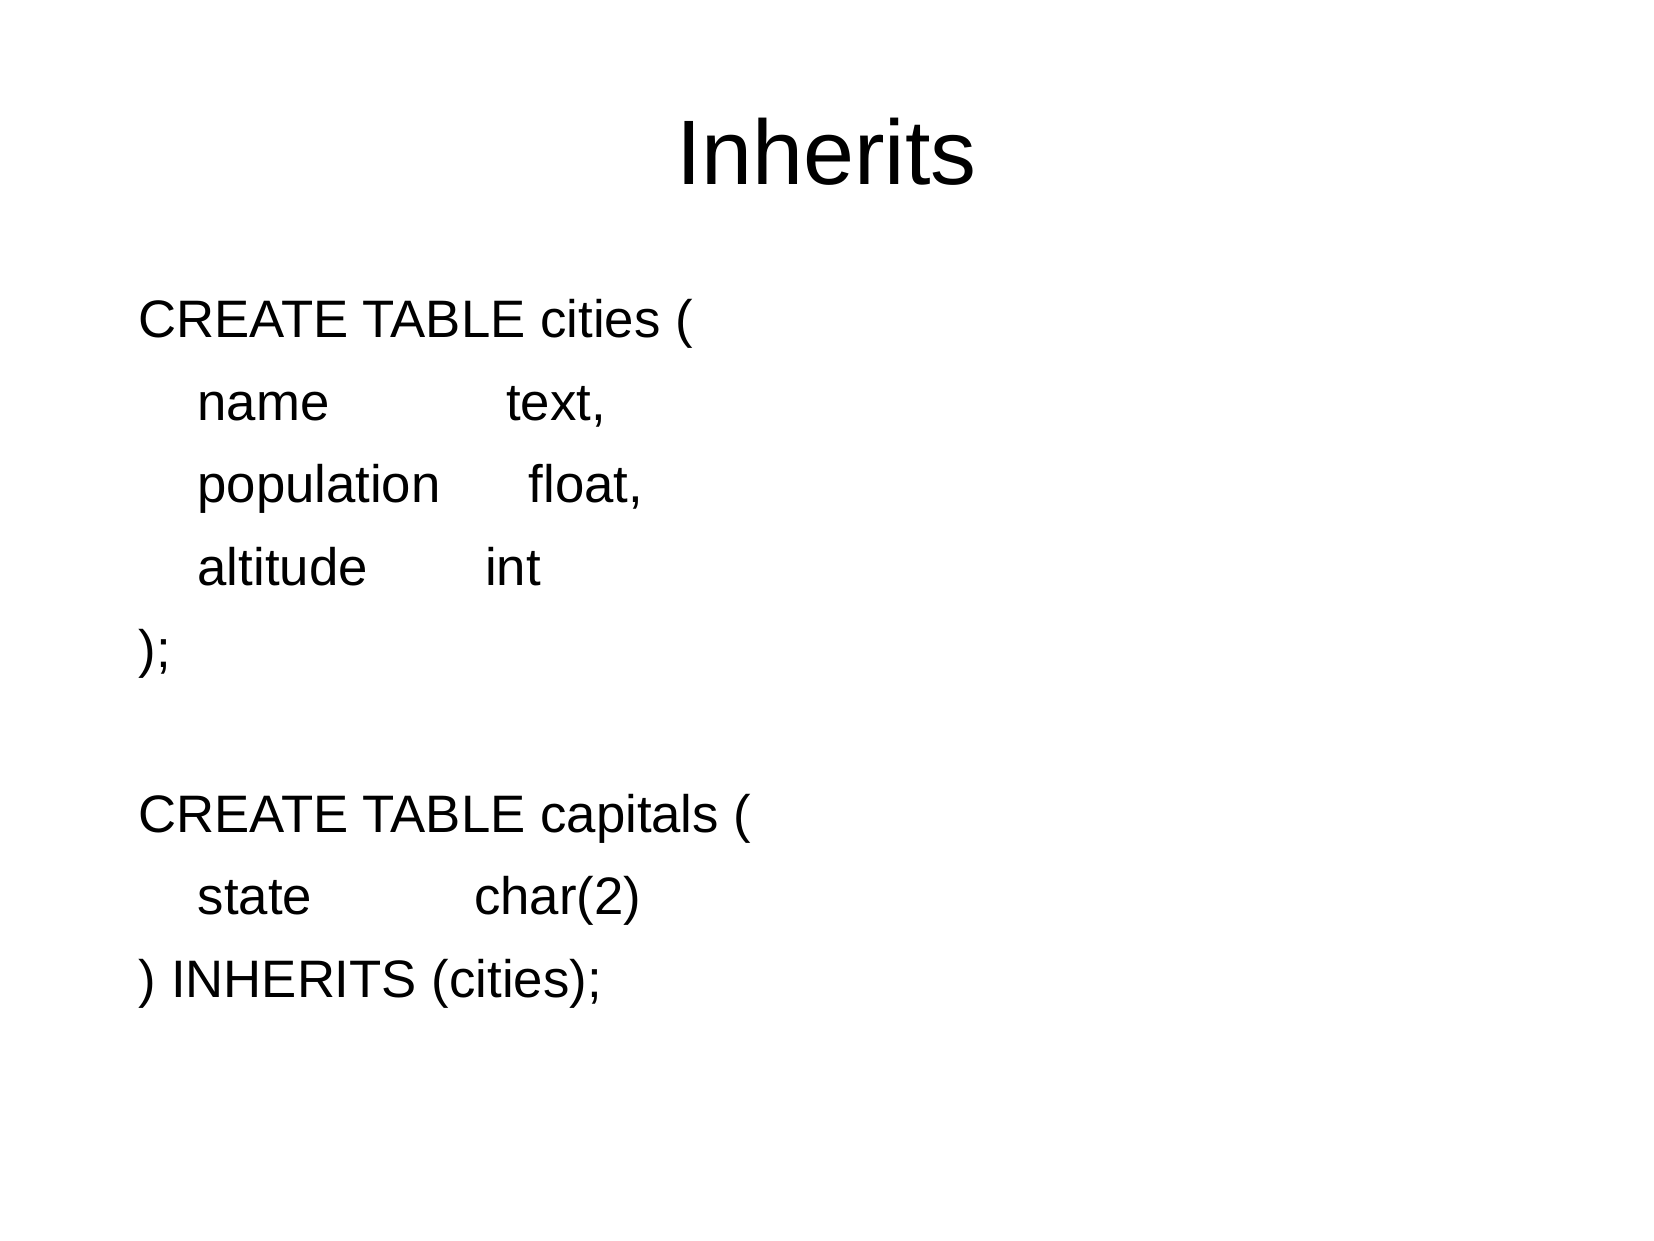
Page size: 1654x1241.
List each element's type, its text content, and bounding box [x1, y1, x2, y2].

title Inherits [82, 49, 1571, 257]
list CREATE TABLE cities ( name text, population float, altitude int ); CREATE TABLE capitals ( state char(2) ) INHERITS (cities); [82, 290, 1571, 1010]
